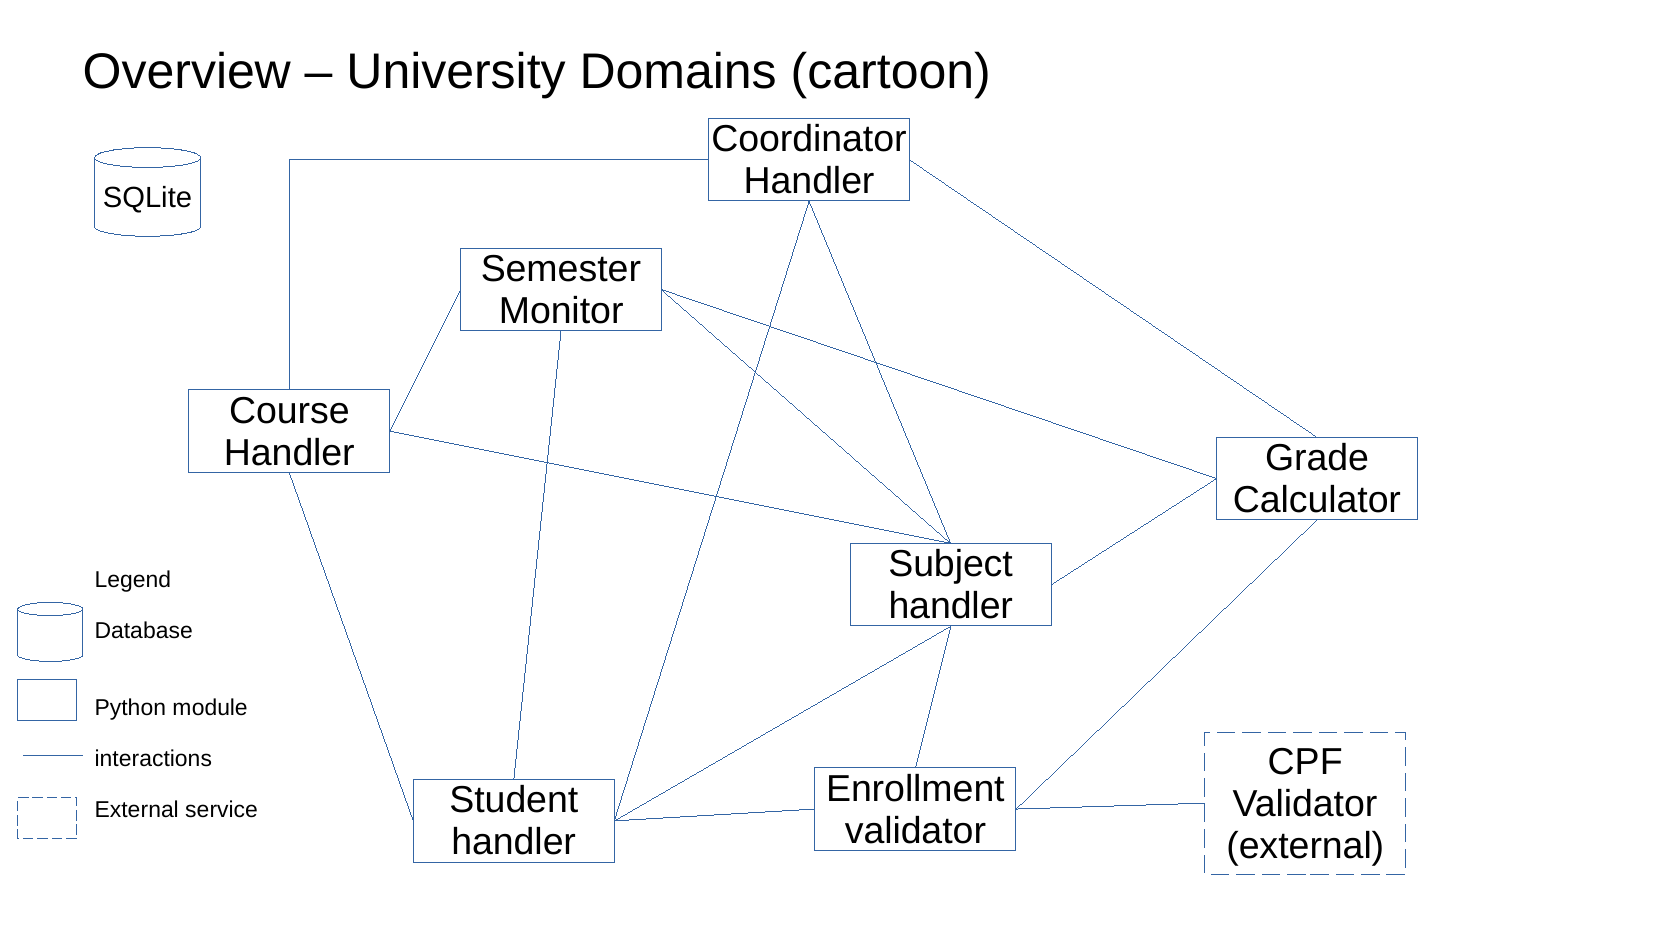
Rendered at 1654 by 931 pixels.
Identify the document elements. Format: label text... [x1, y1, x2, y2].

text_box Grade Calculator [1216, 437, 1418, 520]
text_box SQLite [94, 159, 201, 237]
text_box Enrollment validator [814, 767, 1016, 851]
text_box Coordinator Handler [708, 118, 910, 201]
text_box Subject handler [850, 543, 1052, 626]
text_box CPF Validator (external) [1204, 732, 1406, 875]
text_box Student handler [413, 779, 615, 863]
text_box Legend Database Python module interactions External service [94, 566, 308, 910]
title Overview – University Domains (cartoon) [82, 37, 1571, 107]
text_box Semester Monitor [460, 248, 662, 331]
text_box Course Handler [188, 389, 390, 473]
